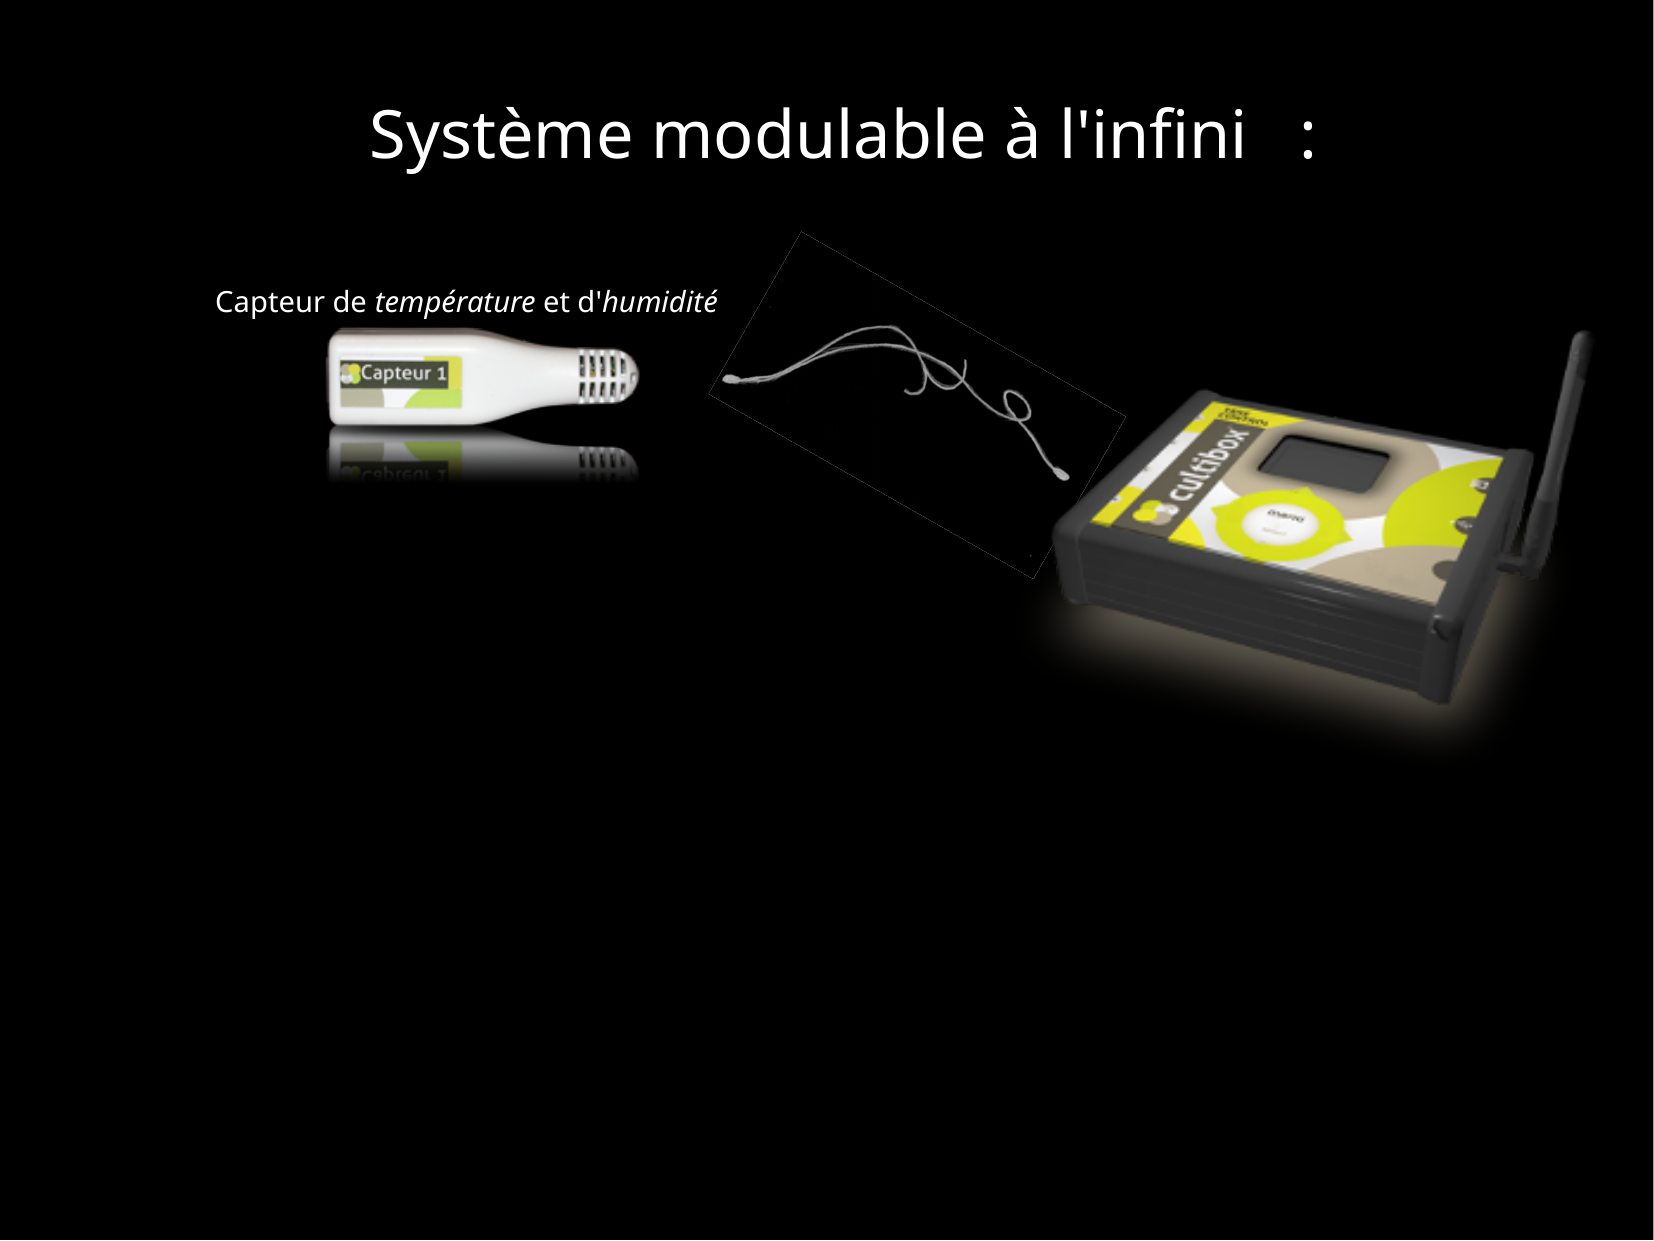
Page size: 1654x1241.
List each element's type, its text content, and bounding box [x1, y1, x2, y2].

picture [708, 231, 1596, 780]
title Capteur de température et d'humidité [177, 248, 756, 355]
title Système modulable à l'infini : [70, 29, 1619, 237]
picture [306, 355, 662, 517]
